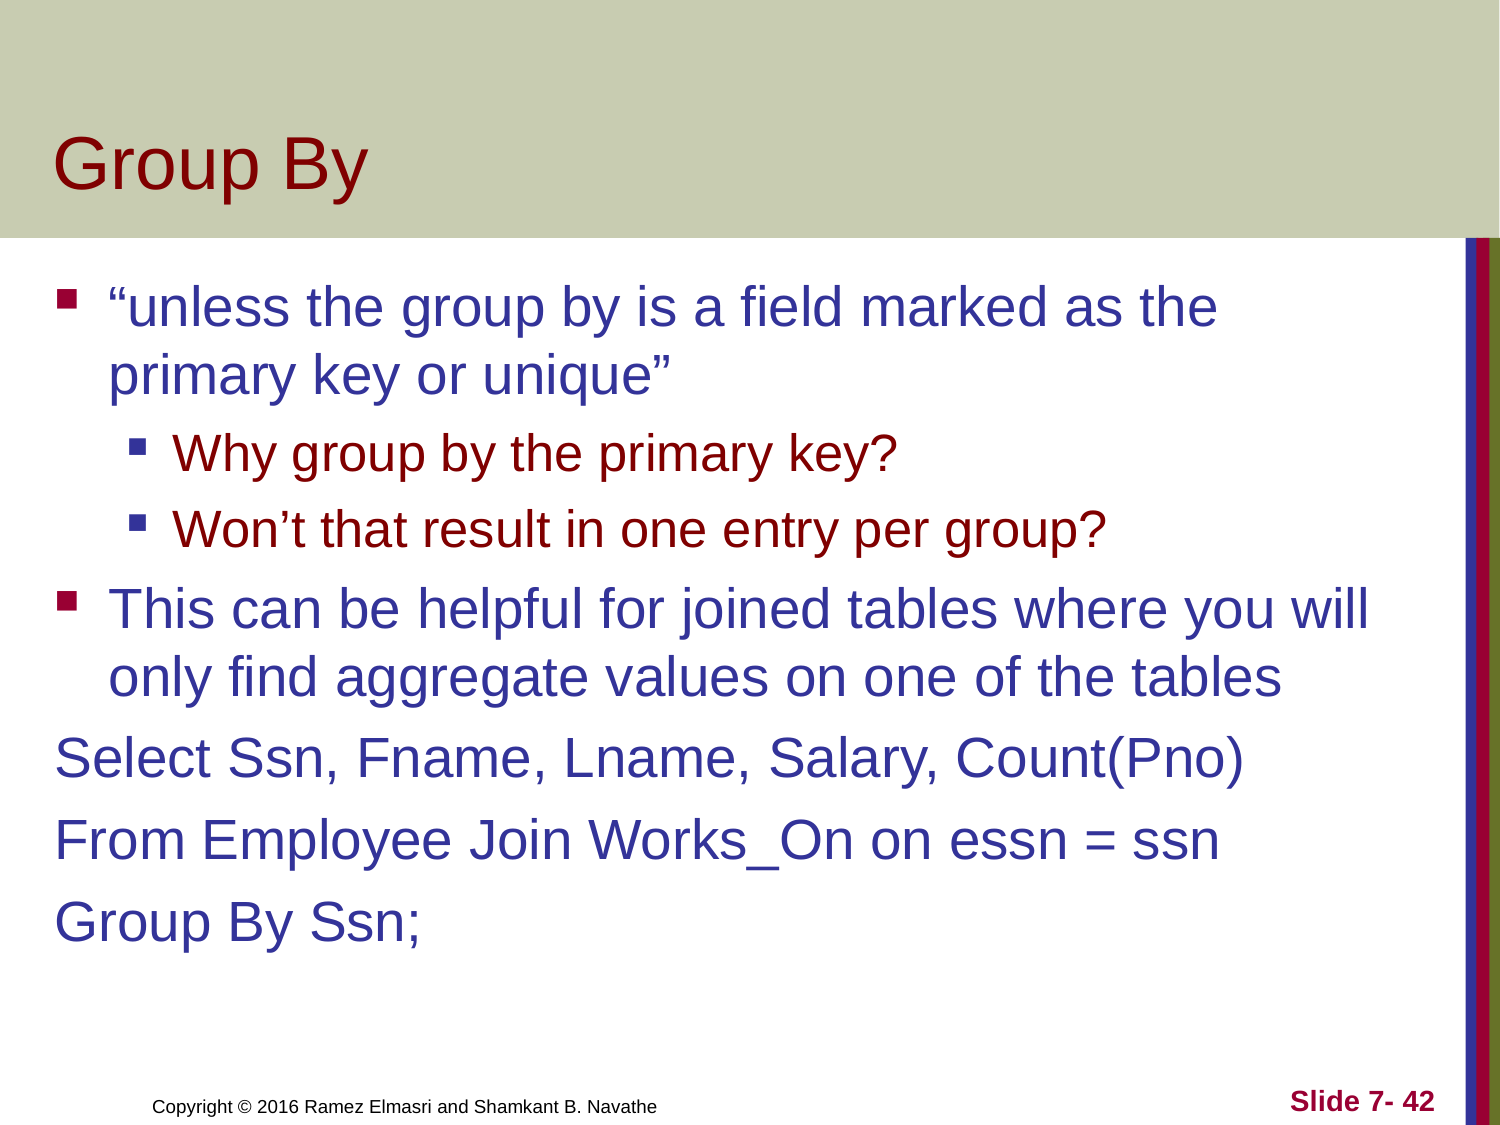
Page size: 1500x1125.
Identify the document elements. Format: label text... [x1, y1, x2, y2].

title Group By [37, 49, 1317, 213]
list “unless the group by is a field marked as the primary key or unique” Why group by the primary key? Won’t that result in one entry per group? This can be helpful for joined tables where you will only find aggregate values on one of the tables Select Ssn, Fname, Lname, Salary, Count(Pno) From Employee Join Works_On on essn = ssn Group By Ssn; [39, 262, 1400, 1013]
text_box Slide 7- <number> [1137, 1050, 1450, 1125]
